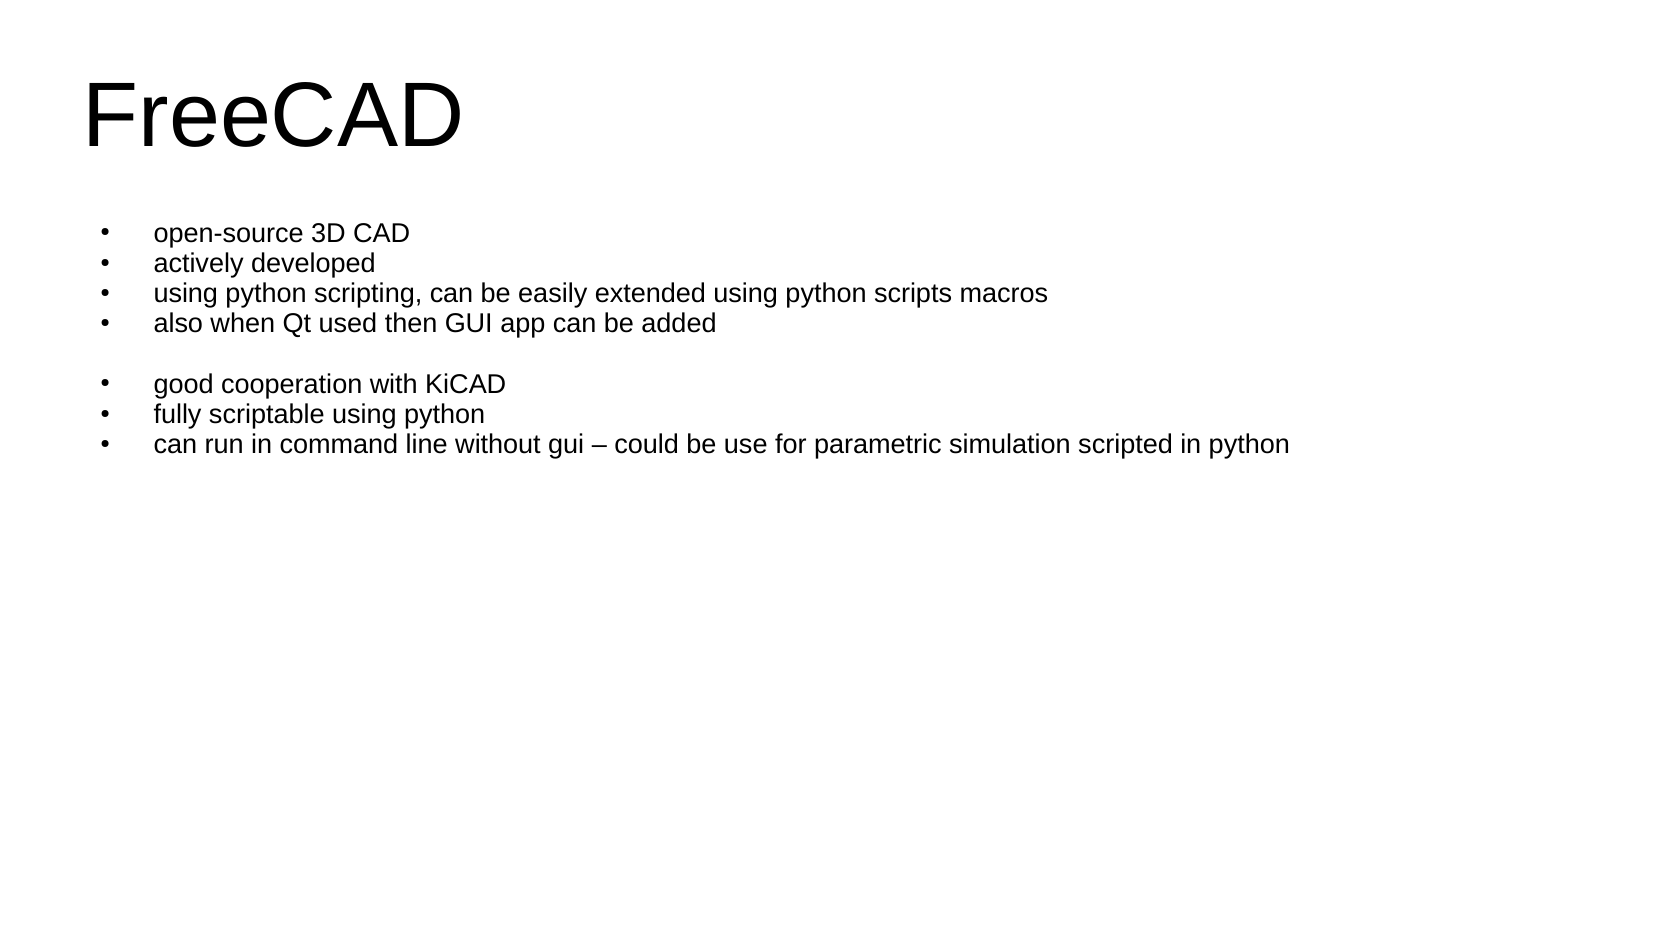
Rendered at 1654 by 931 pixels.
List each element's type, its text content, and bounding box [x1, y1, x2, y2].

title FreeCAD [82, 37, 1571, 193]
list open-source 3D CAD actively developed using python scripting, can be easily extended using python scripts macros also when Qt used then GUI app can be added good cooperation with KiCAD fully scriptable using python can run in command line without gui – could be use for parametric simulation scripted in python [82, 217, 1571, 758]
